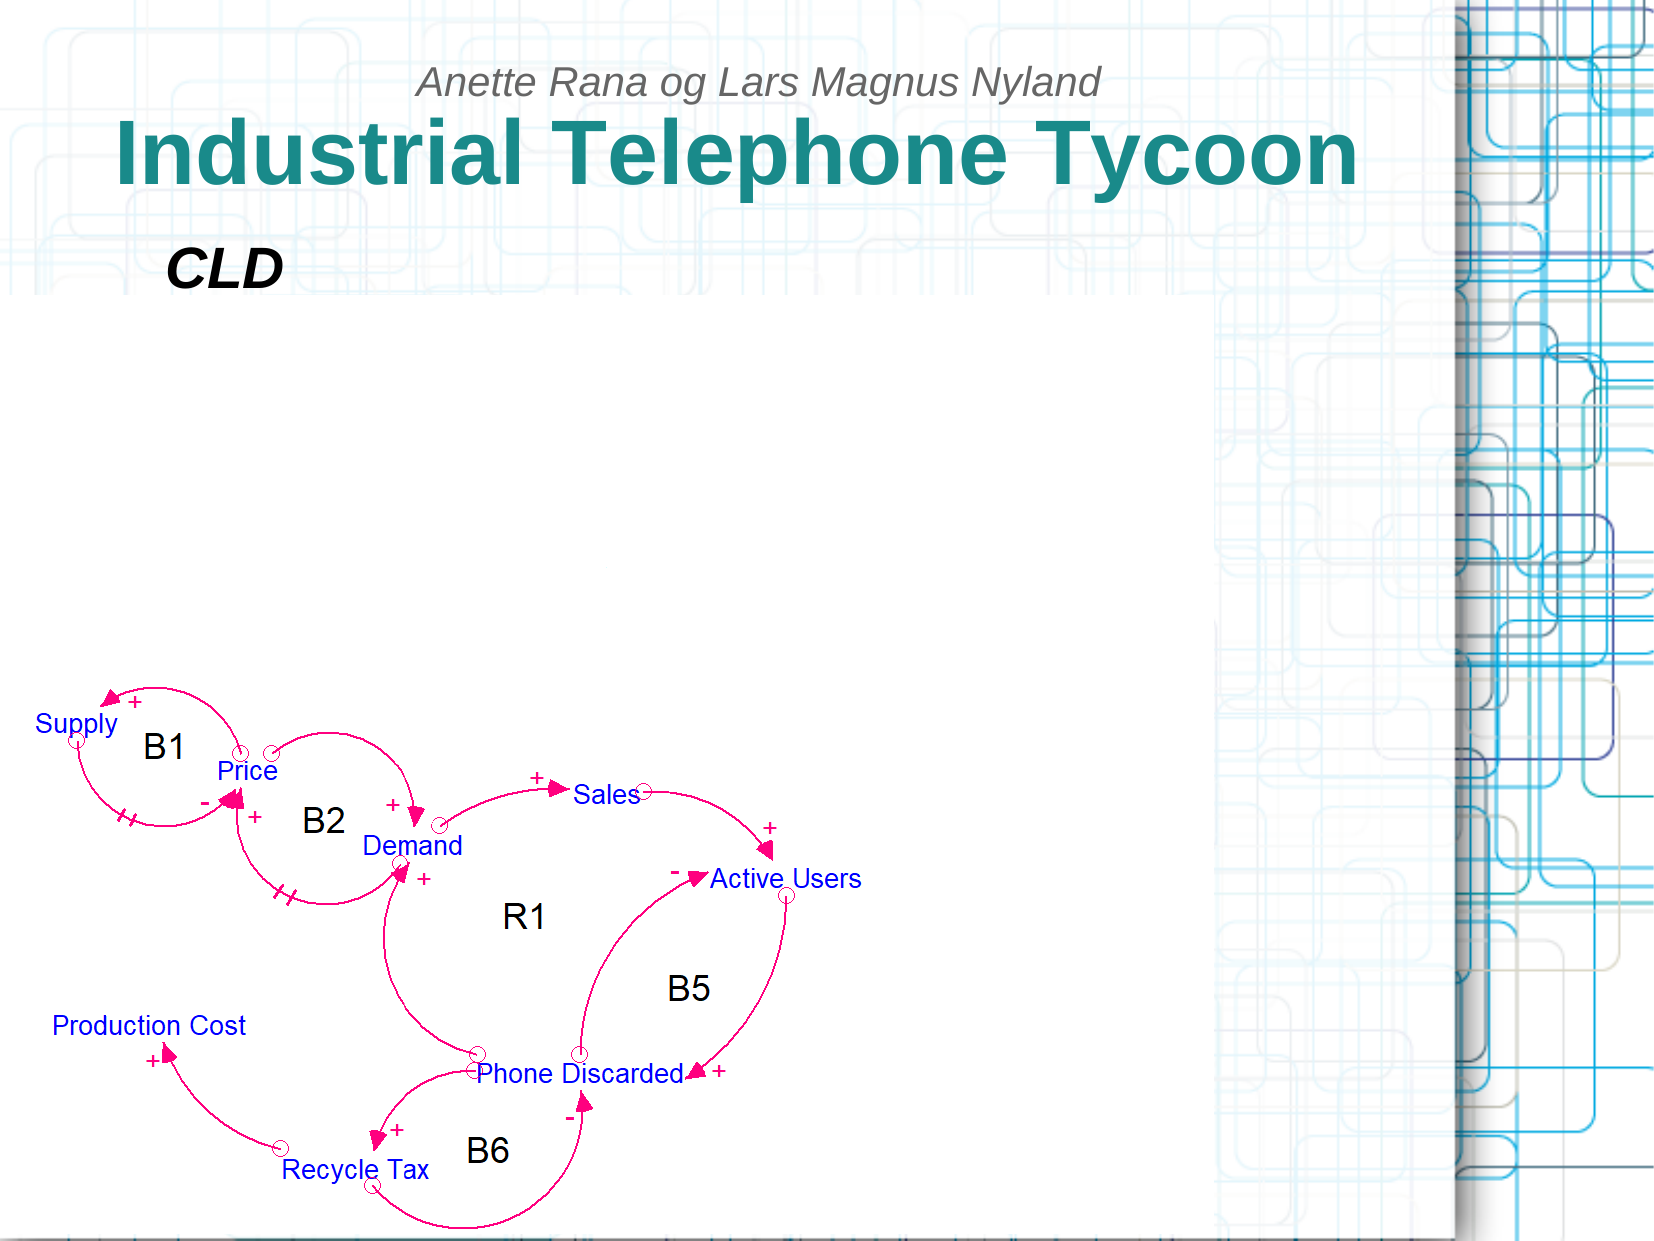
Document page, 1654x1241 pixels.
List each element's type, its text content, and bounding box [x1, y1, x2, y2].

picture [0, 0, 1654, 1241]
title Industrial Telephone Tycoon [59, 56, 1418, 250]
list CLD [70, 236, 1406, 1205]
list Anette Rana og Lars Magnus Nyland [82, 58, 1418, 210]
